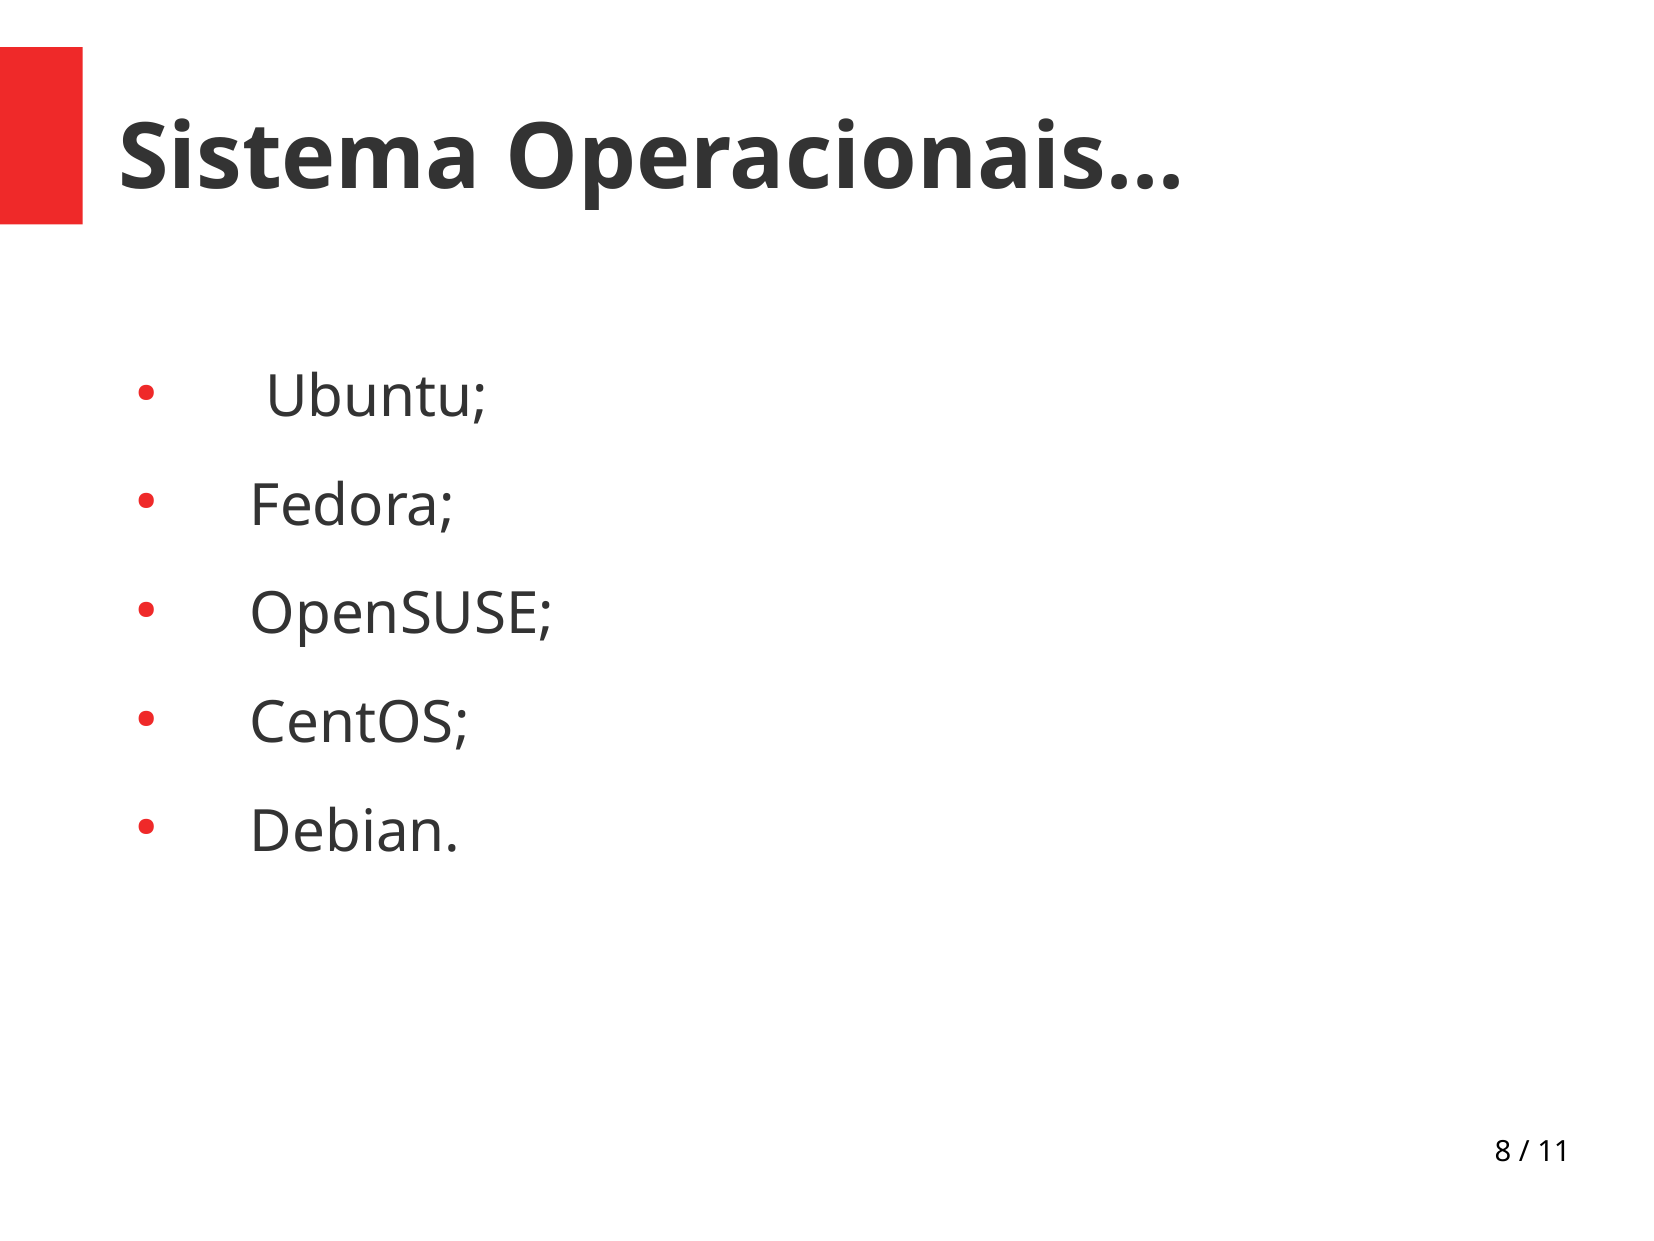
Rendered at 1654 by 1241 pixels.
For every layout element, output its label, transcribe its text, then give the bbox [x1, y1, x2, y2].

list Ubuntu; Fedora; OpenSUSE; CentOS; Debian. [118, 354, 1536, 1074]
title Sistema Operacionais... [118, 49, 1571, 257]
